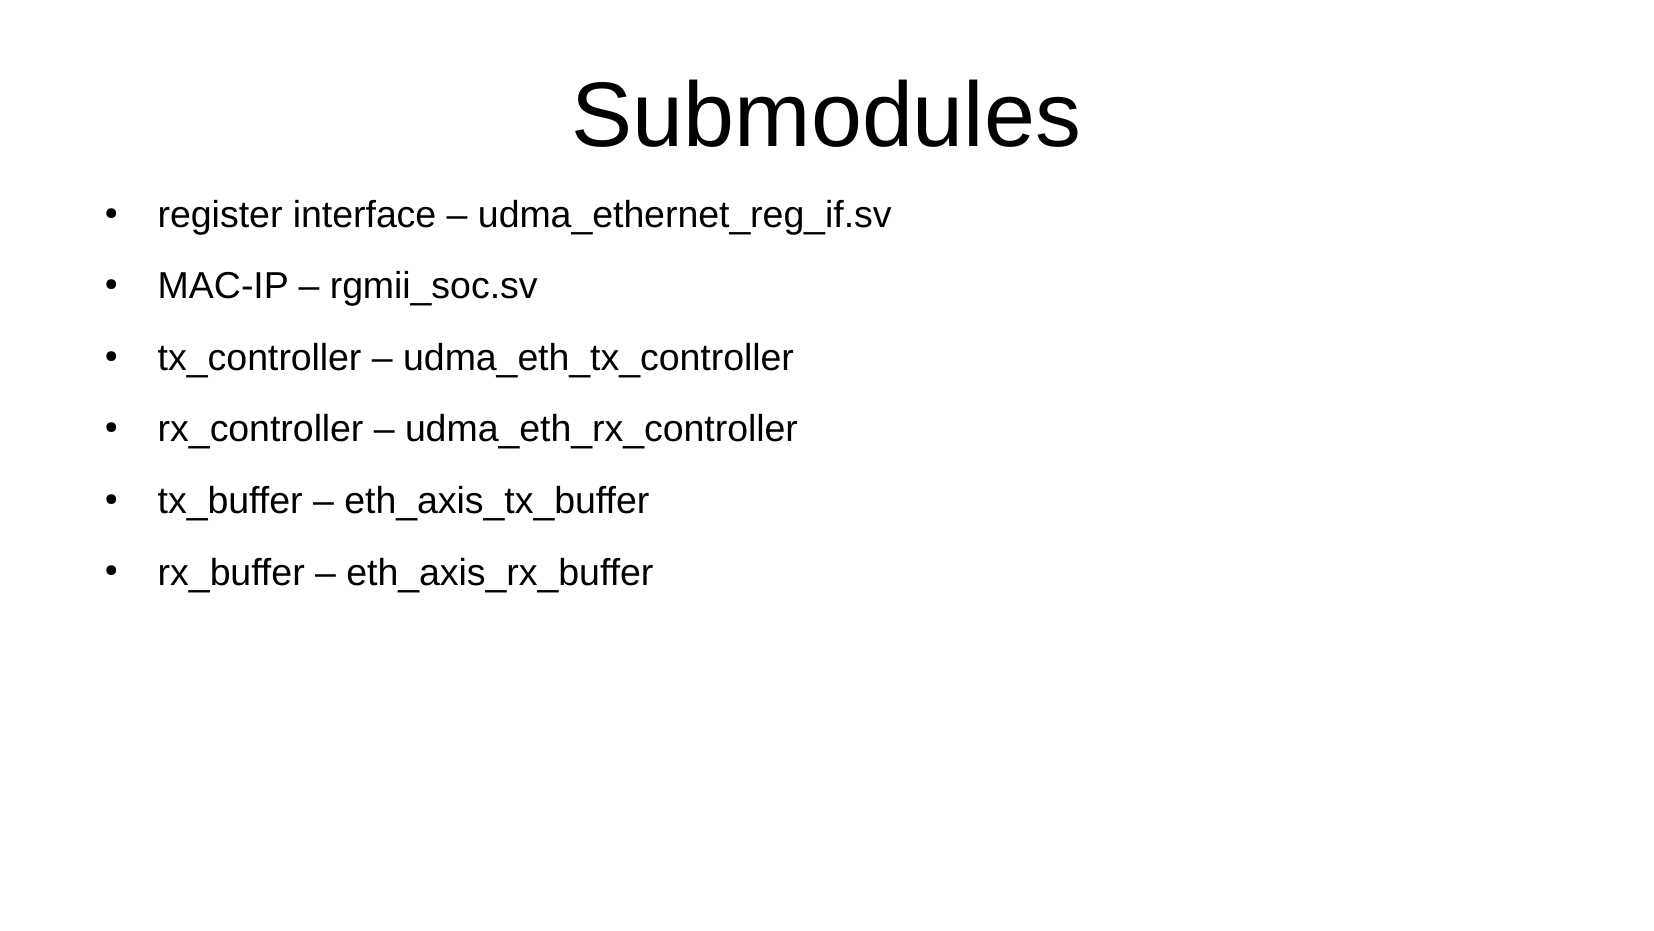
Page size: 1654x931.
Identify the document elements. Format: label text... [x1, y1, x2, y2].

list register interface – udma_ethernet_reg_if.sv MAC-IP – rgmii_soc.sv tx_controller – udma_eth_tx_controller rx_controller – udma_eth_rx_controller tx_buffer – eth_axis_tx_buffer rx_buffer – eth_axis_rx_buffer [86, 193, 1576, 733]
title Submodules [82, 37, 1571, 193]
